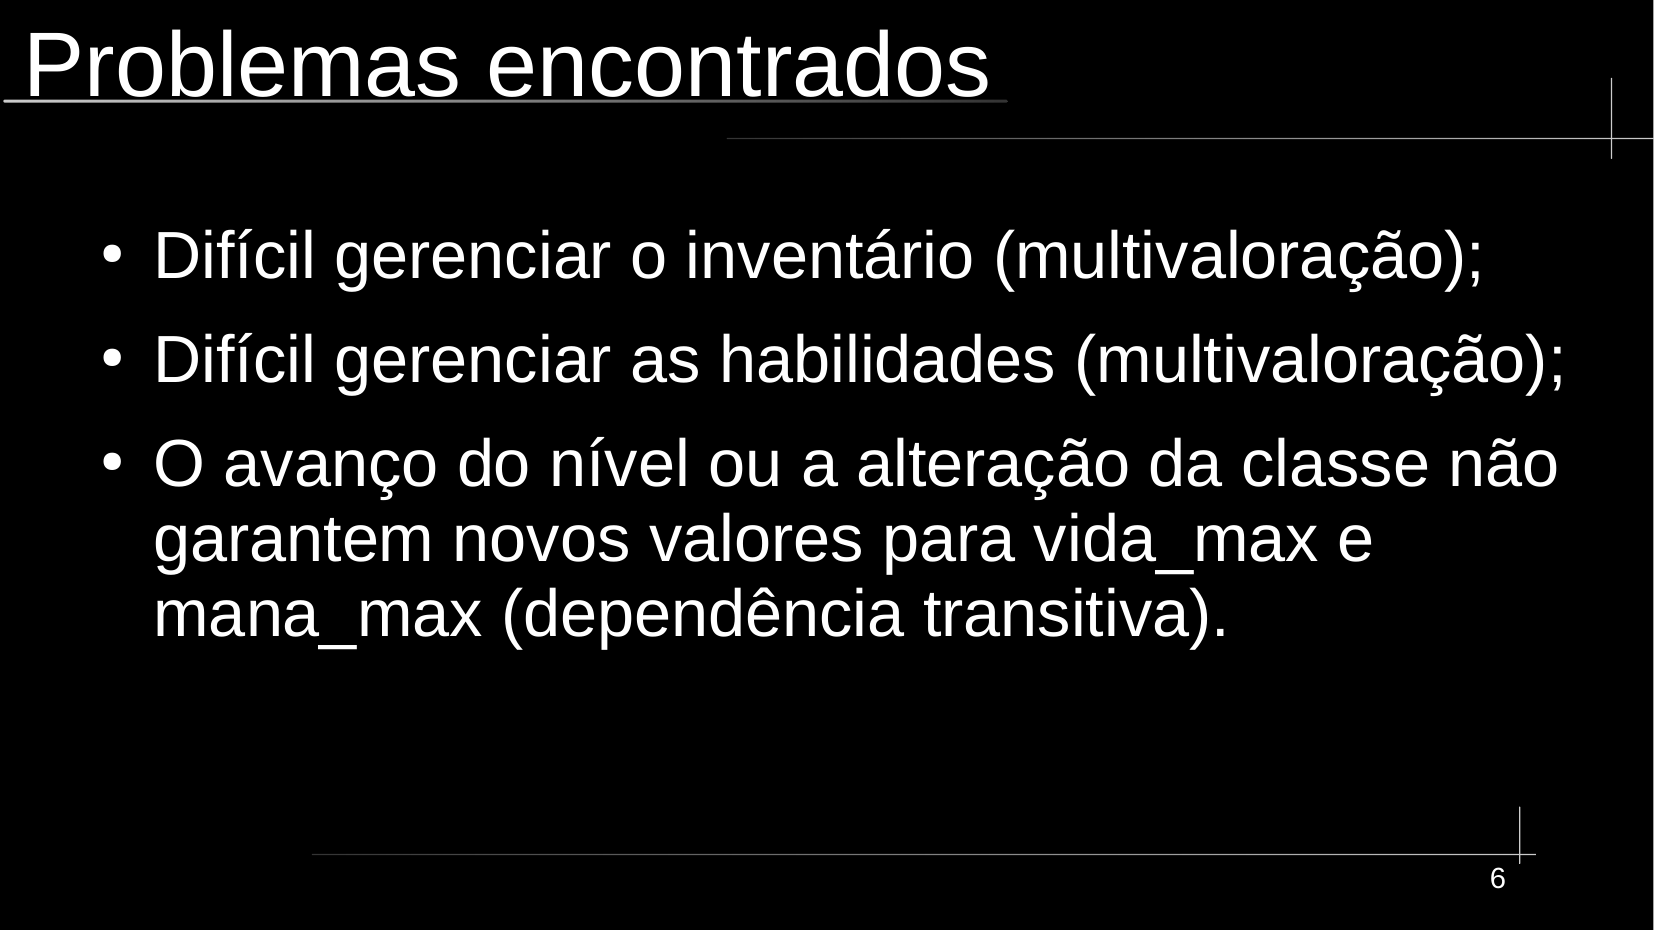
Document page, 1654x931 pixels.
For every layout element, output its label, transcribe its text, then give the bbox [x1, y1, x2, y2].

title Problemas encontrados [23, 11, 1589, 119]
list Difícil gerenciar o inventário (multivaloração); Difícil gerenciar as habilidades (multivaloração); O avanço do nível ou a alteração da classe não garantem novos valores para vida_max e mana_max (dependência transitiva). [82, 217, 1571, 758]
